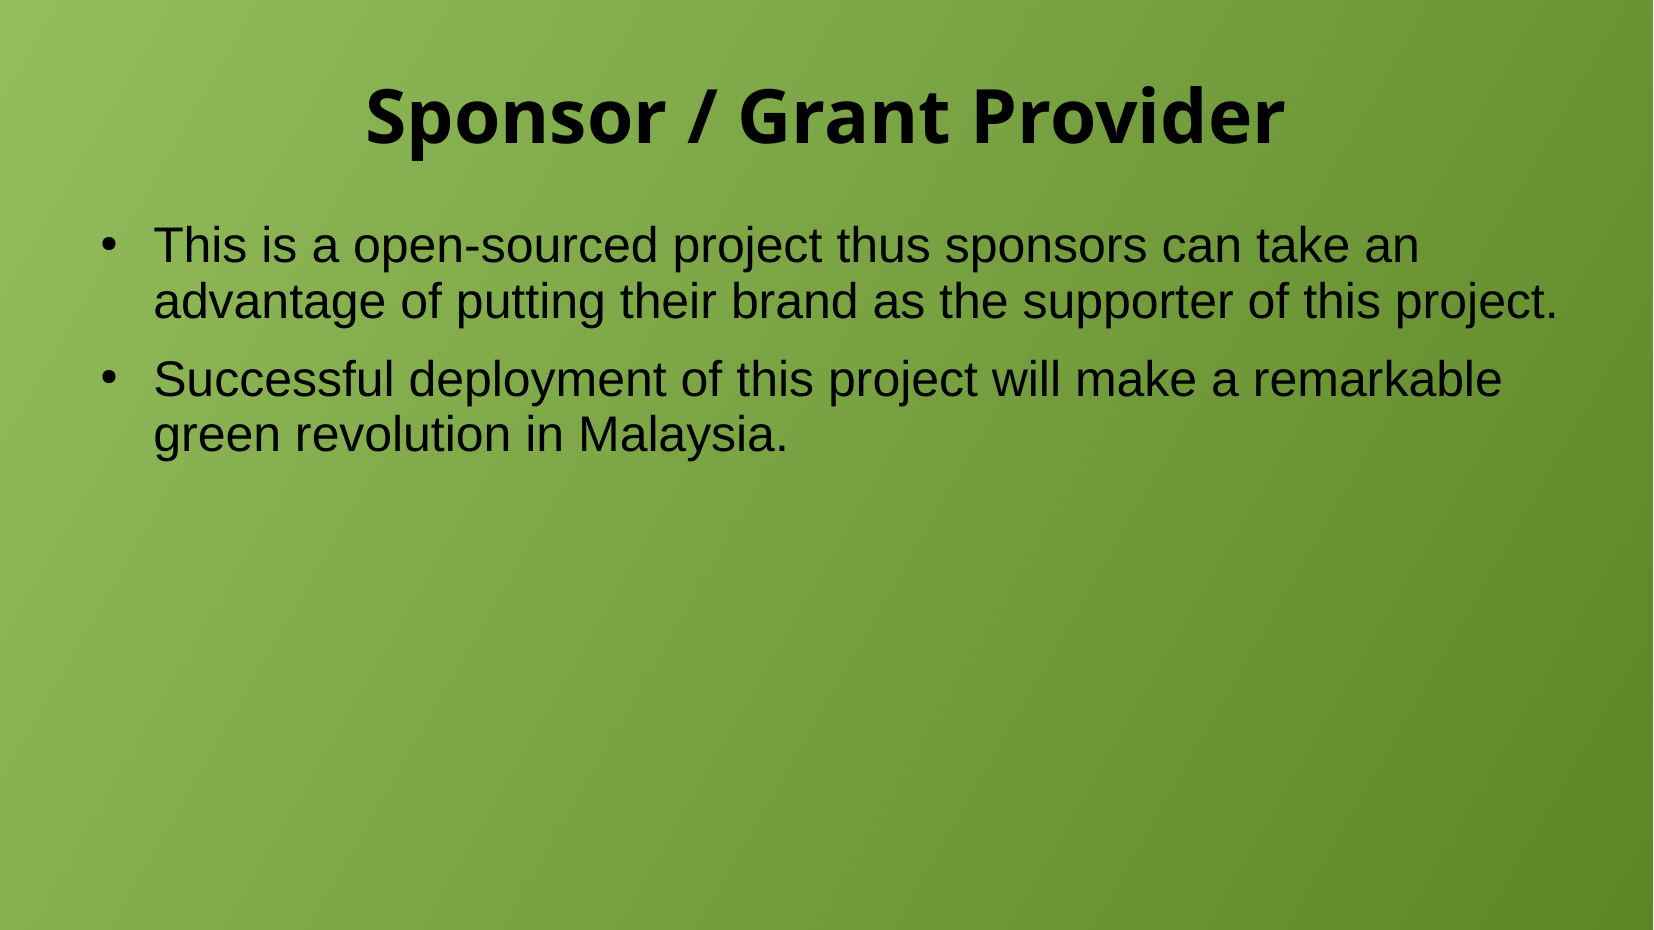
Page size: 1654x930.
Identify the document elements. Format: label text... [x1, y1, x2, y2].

title Sponsor / Grant Provider [82, 36, 1571, 193]
list This is a open-sourced project thus sponsors can take an advantage of putting their brand as the supporter of this project. Successful deployment of this project will make a remarkable green revolution in Malaysia. [82, 217, 1571, 757]
